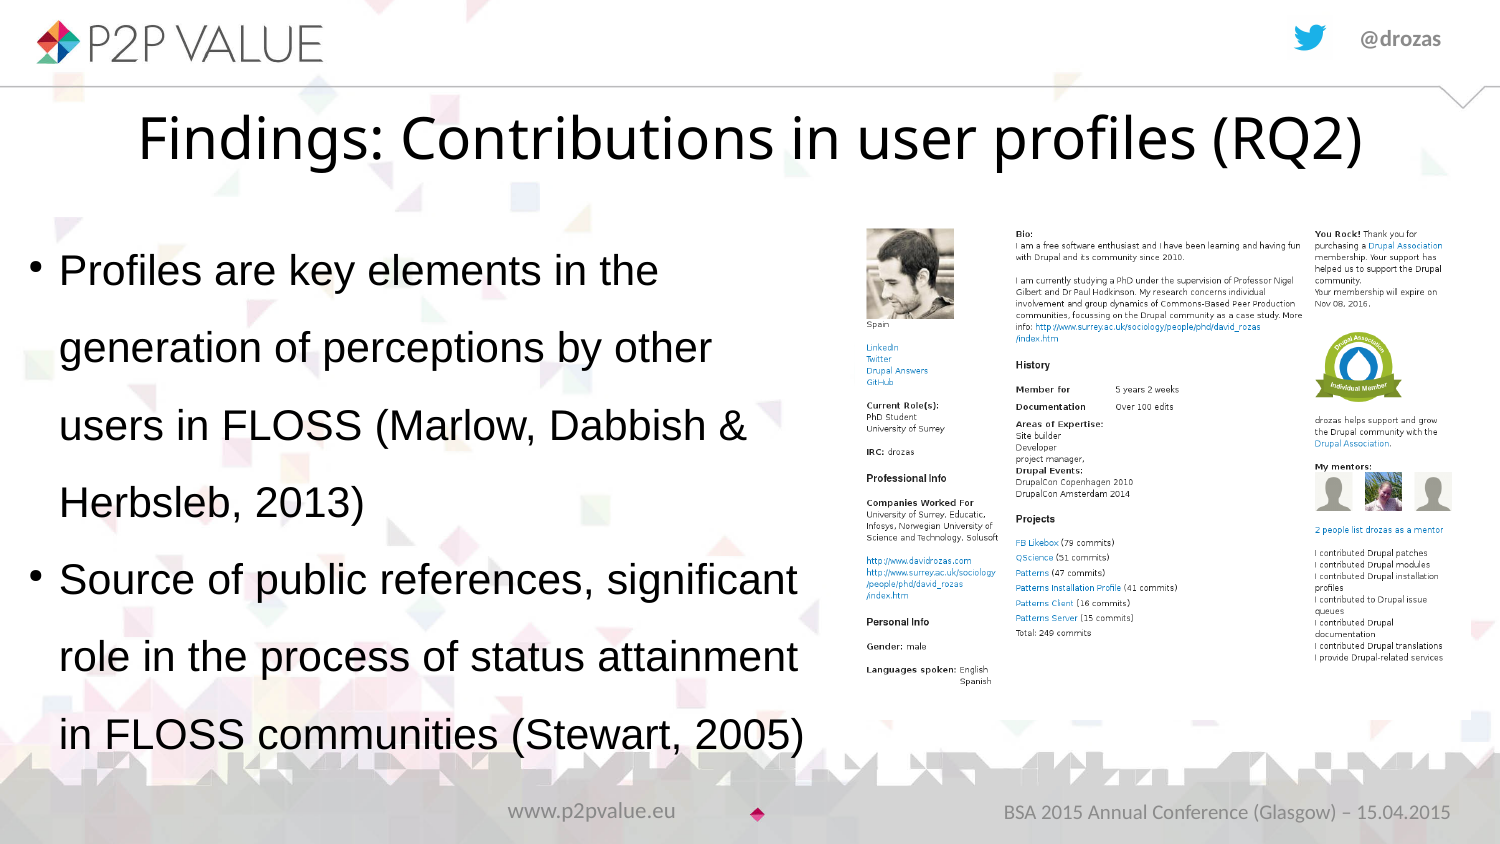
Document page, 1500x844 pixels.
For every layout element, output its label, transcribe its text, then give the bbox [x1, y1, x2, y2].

picture [0, 0, 1500, 92]
text_box @drozas [1333, 15, 1455, 60]
picture [0, 181, 1500, 844]
title Findings: Contributions in user profiles (RQ2) [0, 92, 1500, 181]
text_box BSA 2015 Annual Conference (Glasgow) – 15.04.2015 [777, 788, 1470, 834]
subtitle Profiles are key elements in the generation of perceptions by other users in FLOSS (Marlow, Dabbish & Herbsleb, 2013) Source of public references, significant role in the process of status attainment in FLOSS communities (Stewart, 2005) [15, 210, 841, 766]
text_box www.p2pvalue.eu [501, 789, 720, 829]
